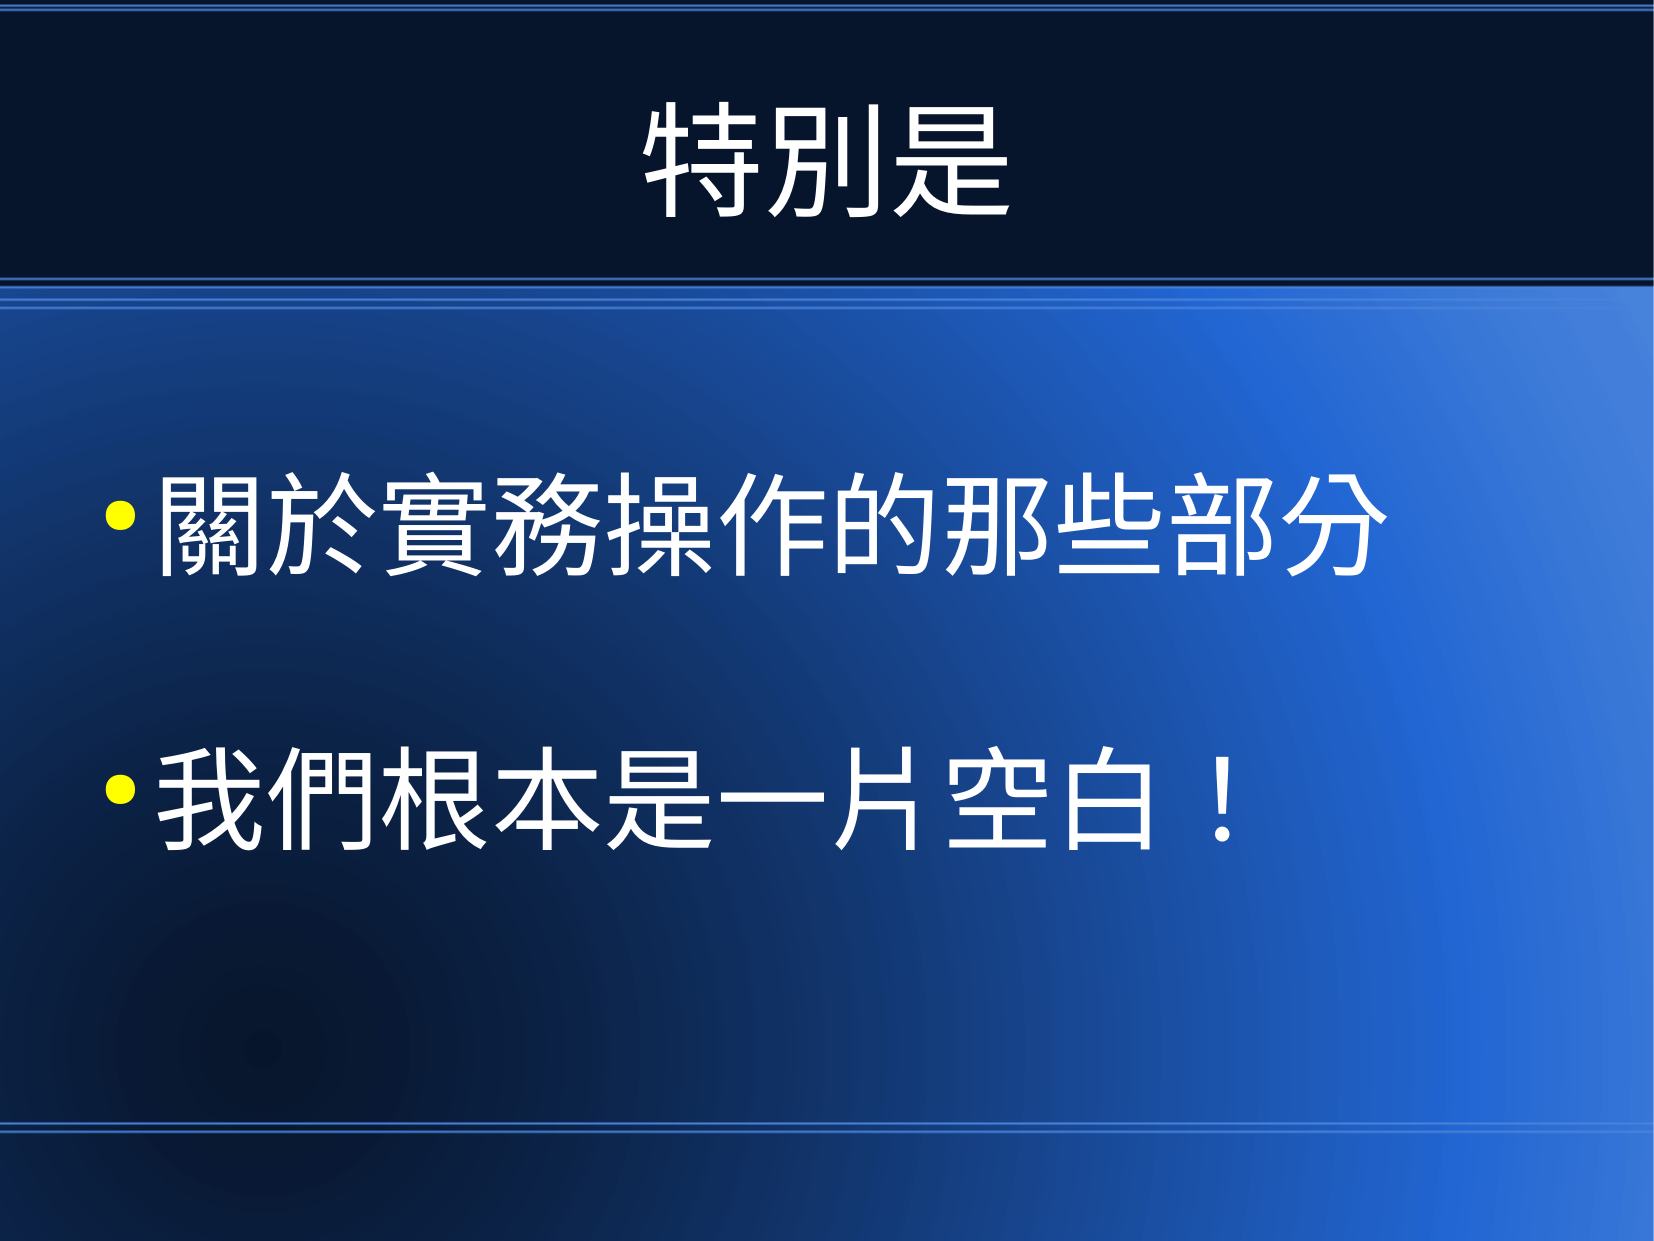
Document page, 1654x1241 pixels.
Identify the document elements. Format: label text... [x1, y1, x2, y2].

picture [0, 0, 1654, 1241]
title 特別是 [82, 49, 1571, 257]
list 關於實務操作的那些部分 我們根本是一片空白！ [82, 355, 1571, 1241]
